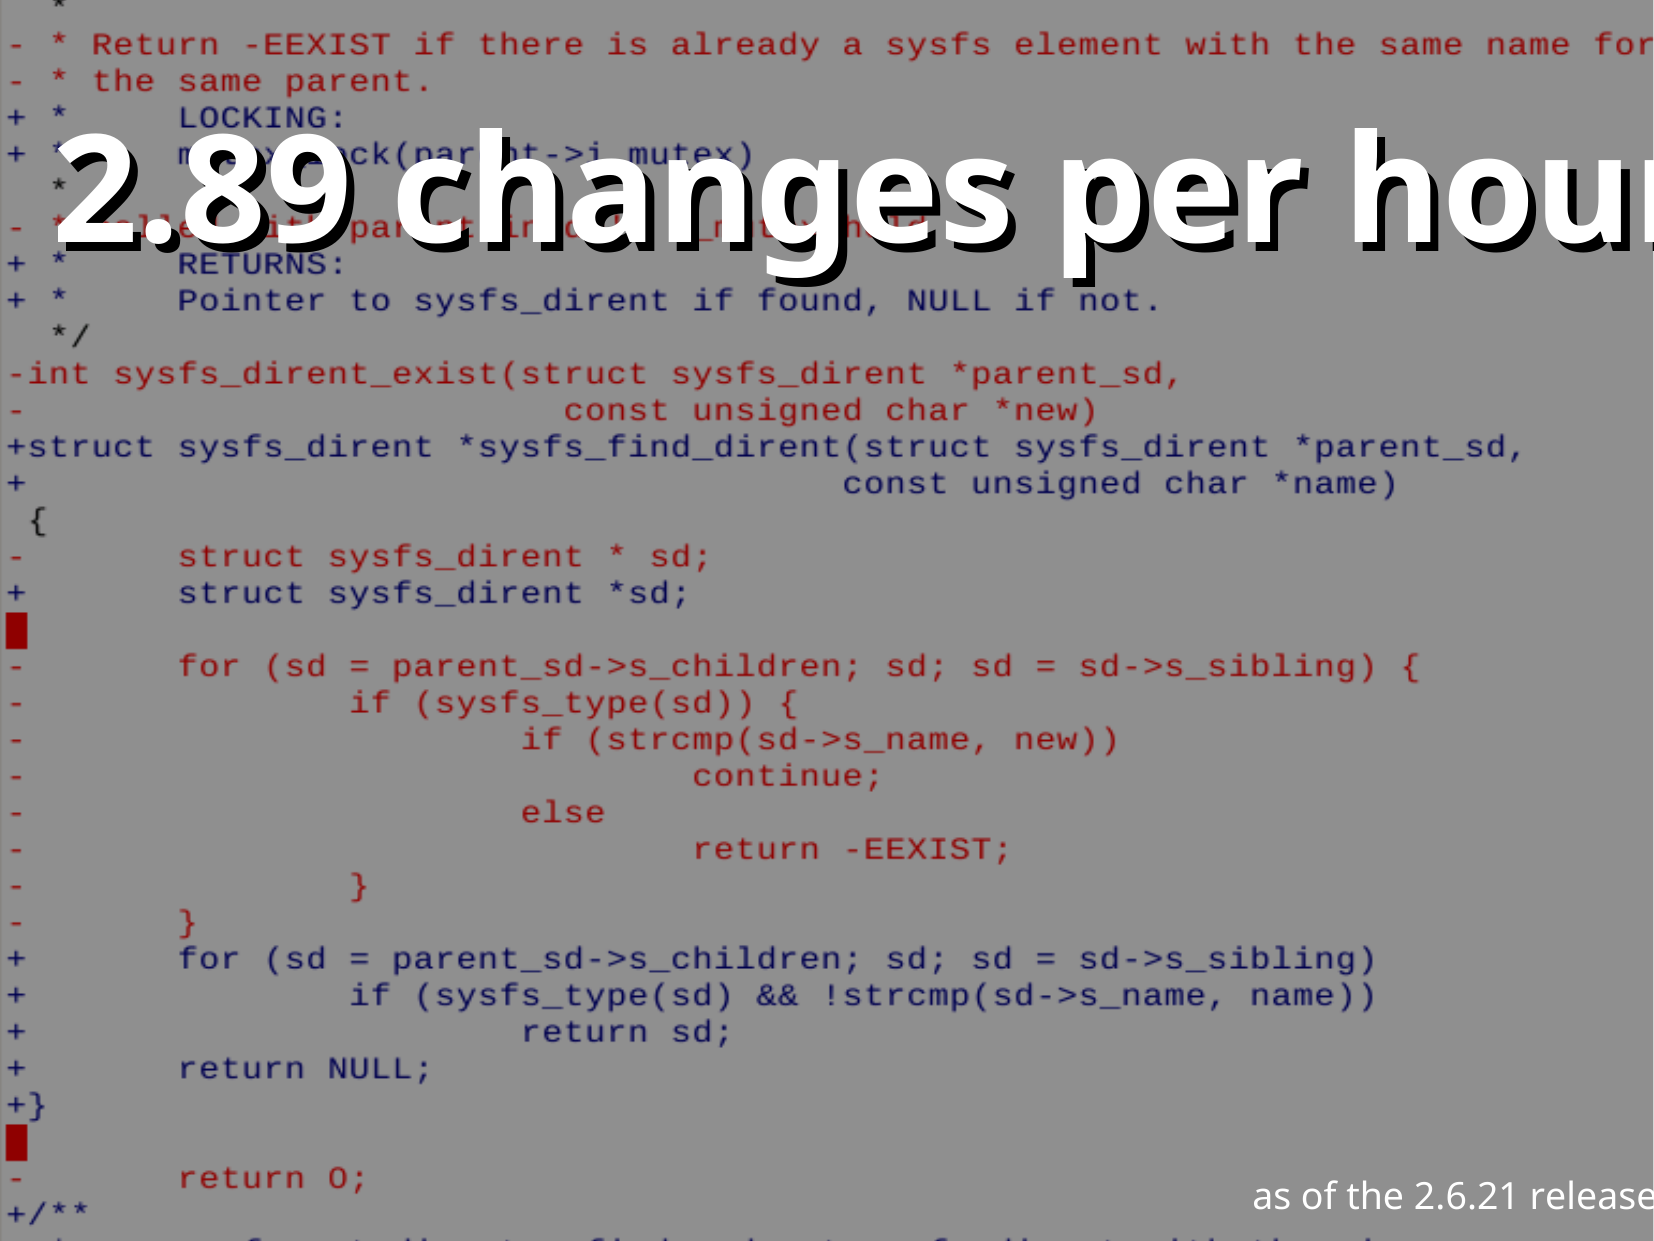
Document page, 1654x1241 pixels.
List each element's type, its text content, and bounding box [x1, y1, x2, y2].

text_box 2.89 changes per hour [37, 75, 1625, 270]
text_box as of the 2.6.21 release [1237, 1162, 1646, 1223]
picture [0, 0, 1654, 1241]
picture [1646, 1200, 1654, 1206]
